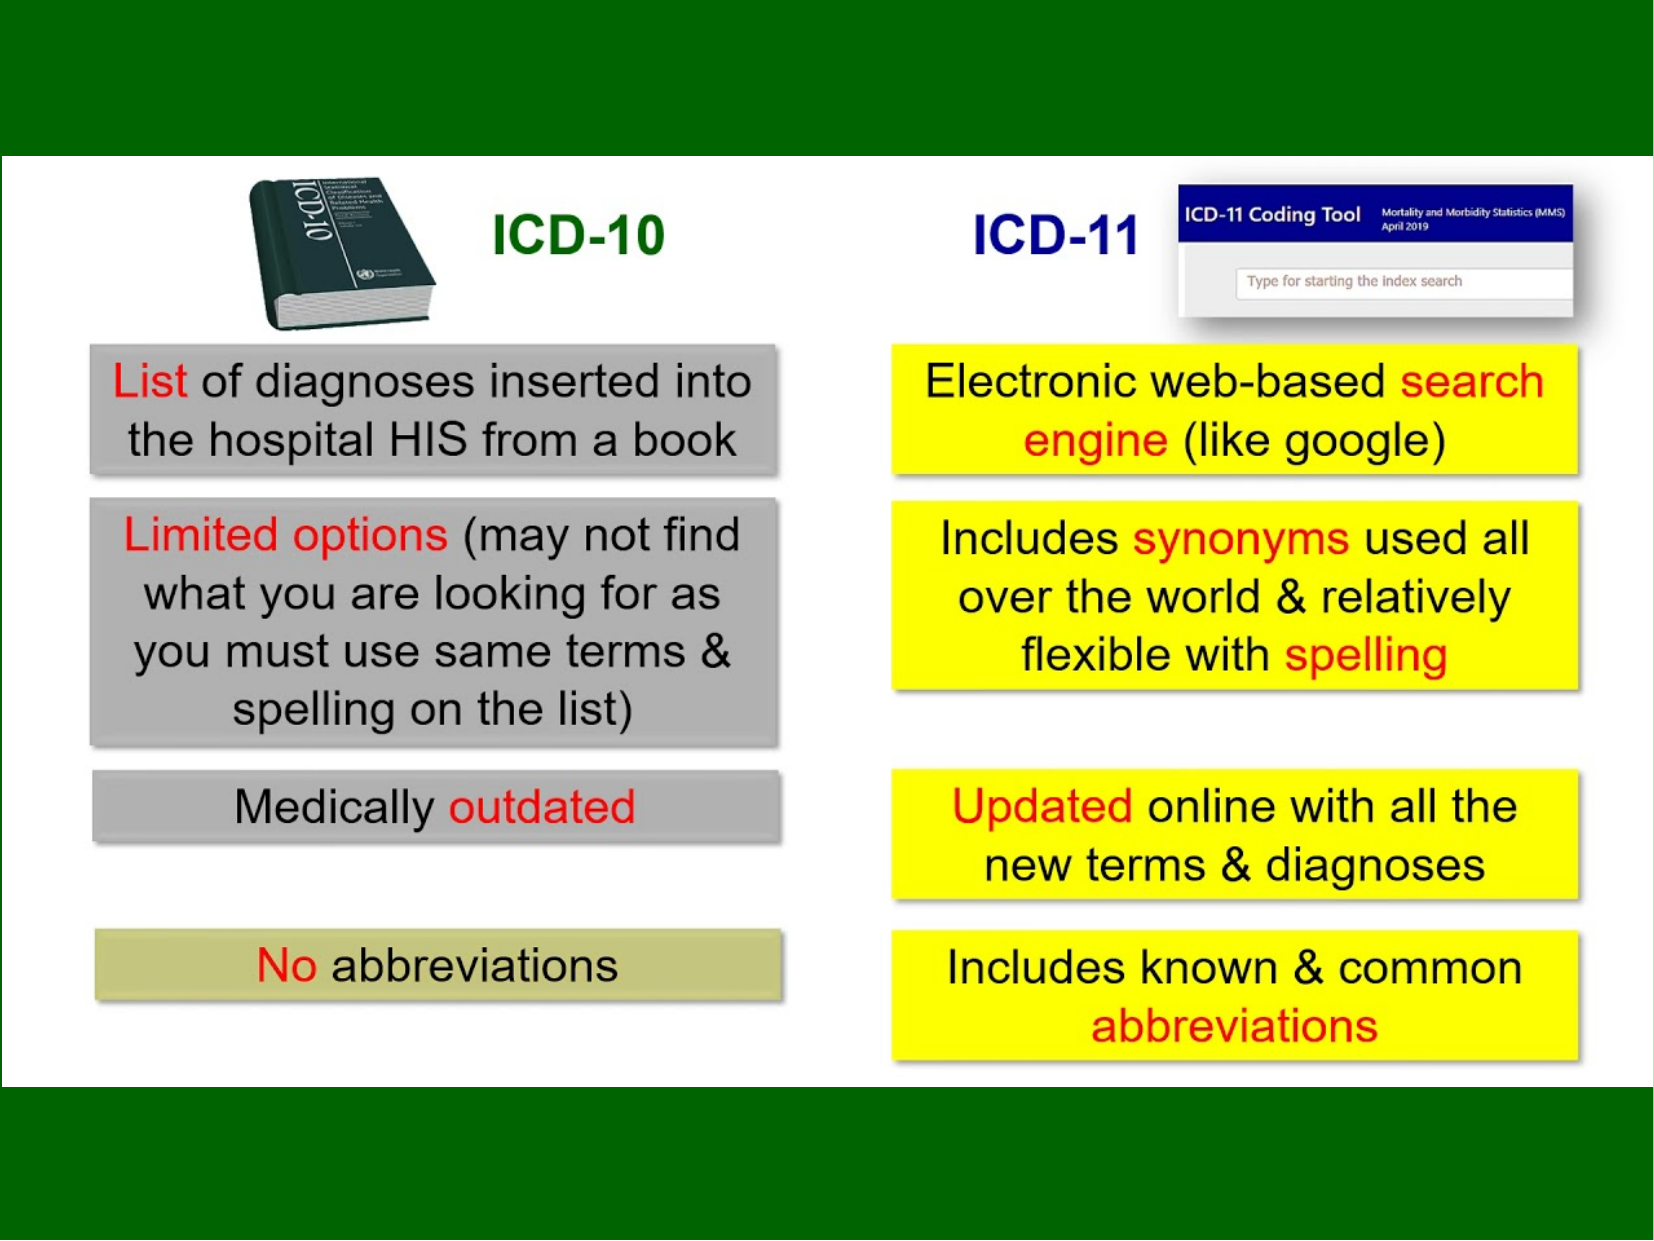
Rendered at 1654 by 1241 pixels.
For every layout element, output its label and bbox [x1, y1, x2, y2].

picture [2, 156, 1654, 1087]
